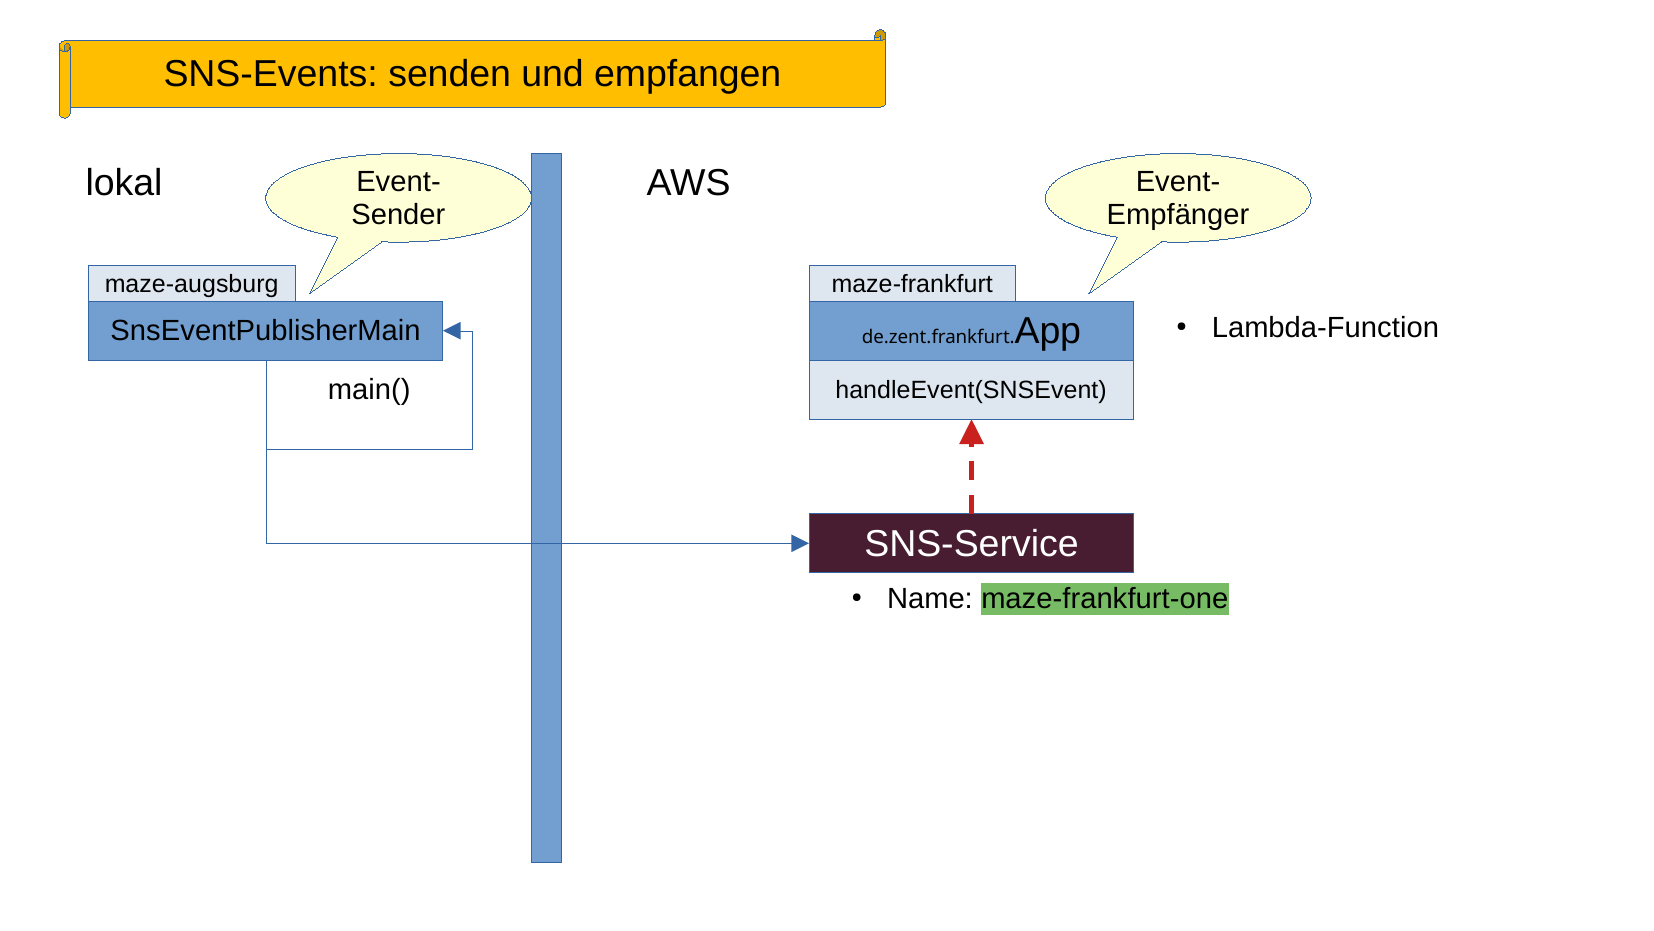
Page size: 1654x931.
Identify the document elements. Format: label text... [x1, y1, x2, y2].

text_box Event-Empfänger [1045, 153, 1312, 294]
text_box SNS-Service [809, 513, 1134, 573]
text_box lokal [70, 153, 178, 211]
text_box maze-frankfurt [809, 265, 1016, 302]
text_box SNS-Events: senden und empfangen [59, 37, 886, 108]
text_box Lambda-Function [1161, 303, 1455, 352]
text_box Name: maze-frankfurt-one [836, 575, 1244, 623]
text_box SNS-Events: senden und empfangen [59, 50, 71, 119]
text_box Event-Sender [265, 153, 532, 294]
text_box SnsEventPublisherMain [88, 301, 443, 361]
text_box handleEvent(SNSEvent) [809, 360, 1134, 420]
text_box de.zent.frankfurt.App [809, 301, 1134, 360]
text_box AWS [631, 153, 746, 211]
text_box [531, 153, 562, 543]
text_box [531, 544, 562, 863]
text_box maze-augsburg [88, 265, 296, 302]
